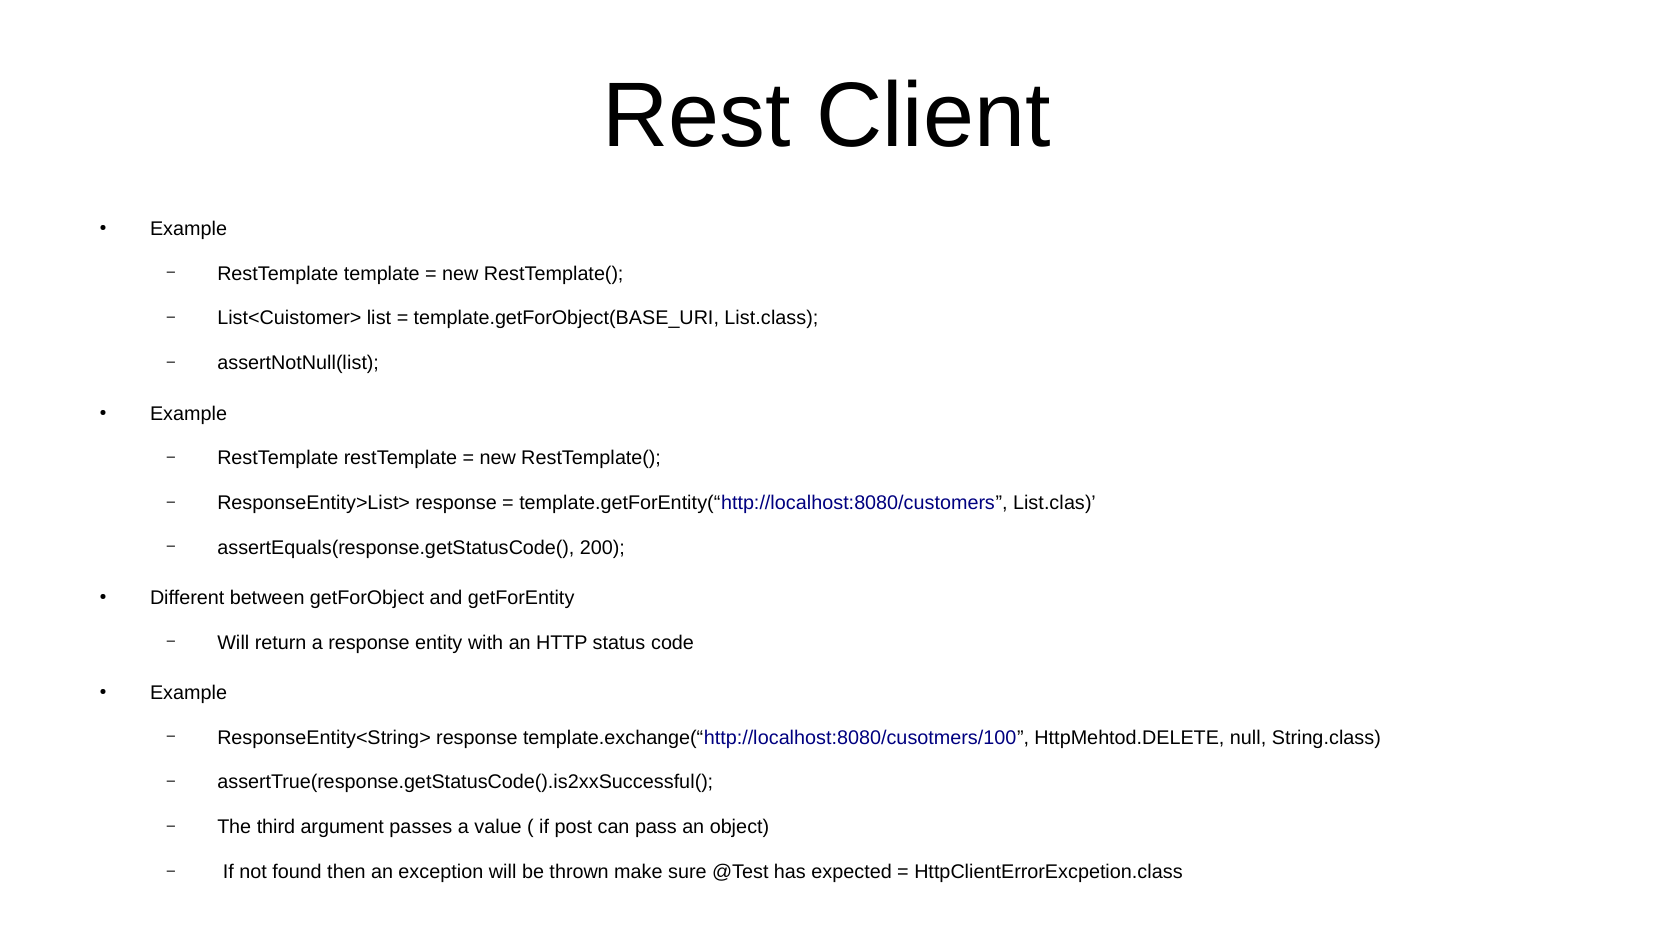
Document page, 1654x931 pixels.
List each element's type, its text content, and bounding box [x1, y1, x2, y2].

title Rest Client [82, 37, 1571, 193]
list Example RestTemplate template = new RestTemplate(); List<Cuistomer> list = template.getForObject(BASE_URI, List.class); assertNotNull(list); Example RestTemplate restTemplate = new RestTemplate(); ResponseEntity>List> response = template.getForEntity(“http://localhost:8080/customers”, List.clas)’ assertEquals(response.getStatusCode(), 200); Different between getForObject and getForEntity Will return a response entity with an HTTP status code Example ResponseEntity<String> response template.exchange(“http://localhost:8080/cusotmers/100”, HttpMehtod.DELETE, null, String.class) assertTrue(response.getStatusCode().is2xxSuccessful(); The third argument passes a value ( if post can pass an object) If not found then an exception will be thrown make sure @Test has expected = HttpClientErrorExcpetion.class [82, 217, 1606, 886]
